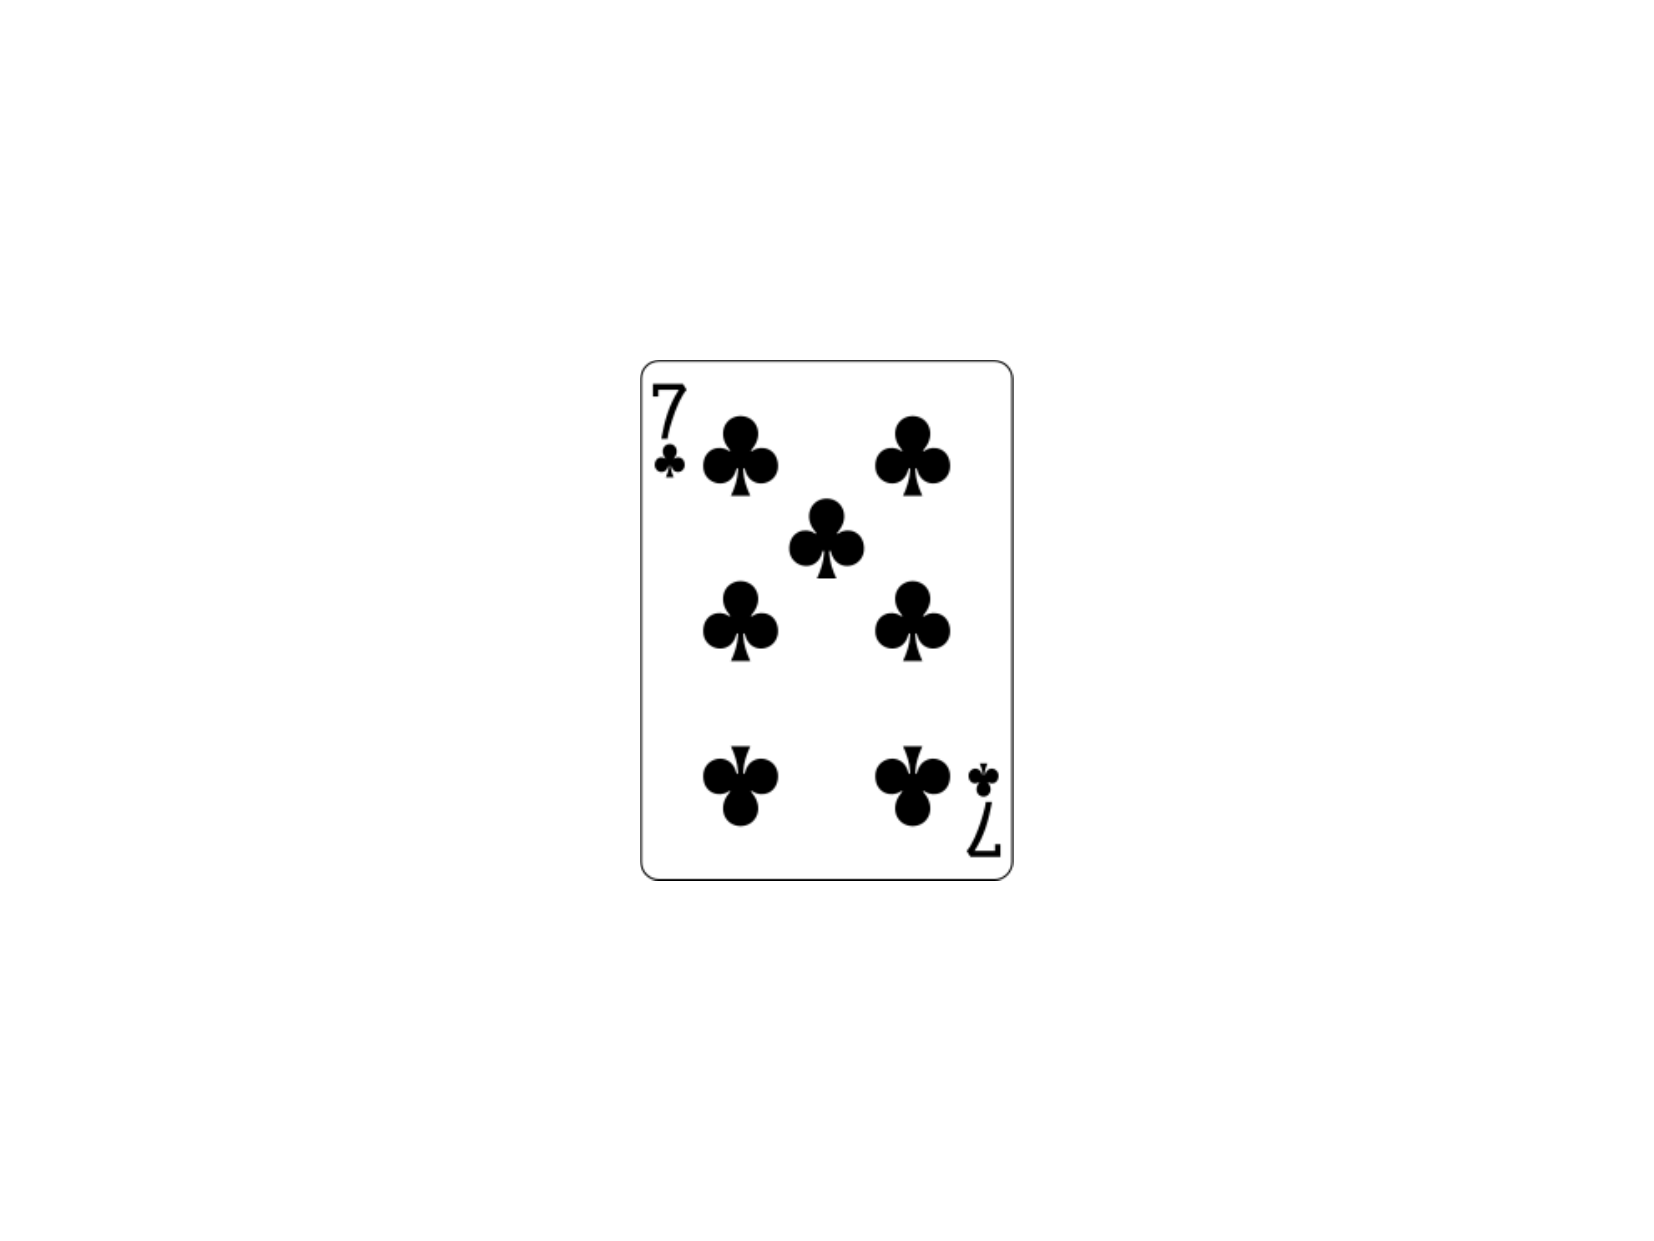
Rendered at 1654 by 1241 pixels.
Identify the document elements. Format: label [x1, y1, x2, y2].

picture [640, 360, 1014, 881]
